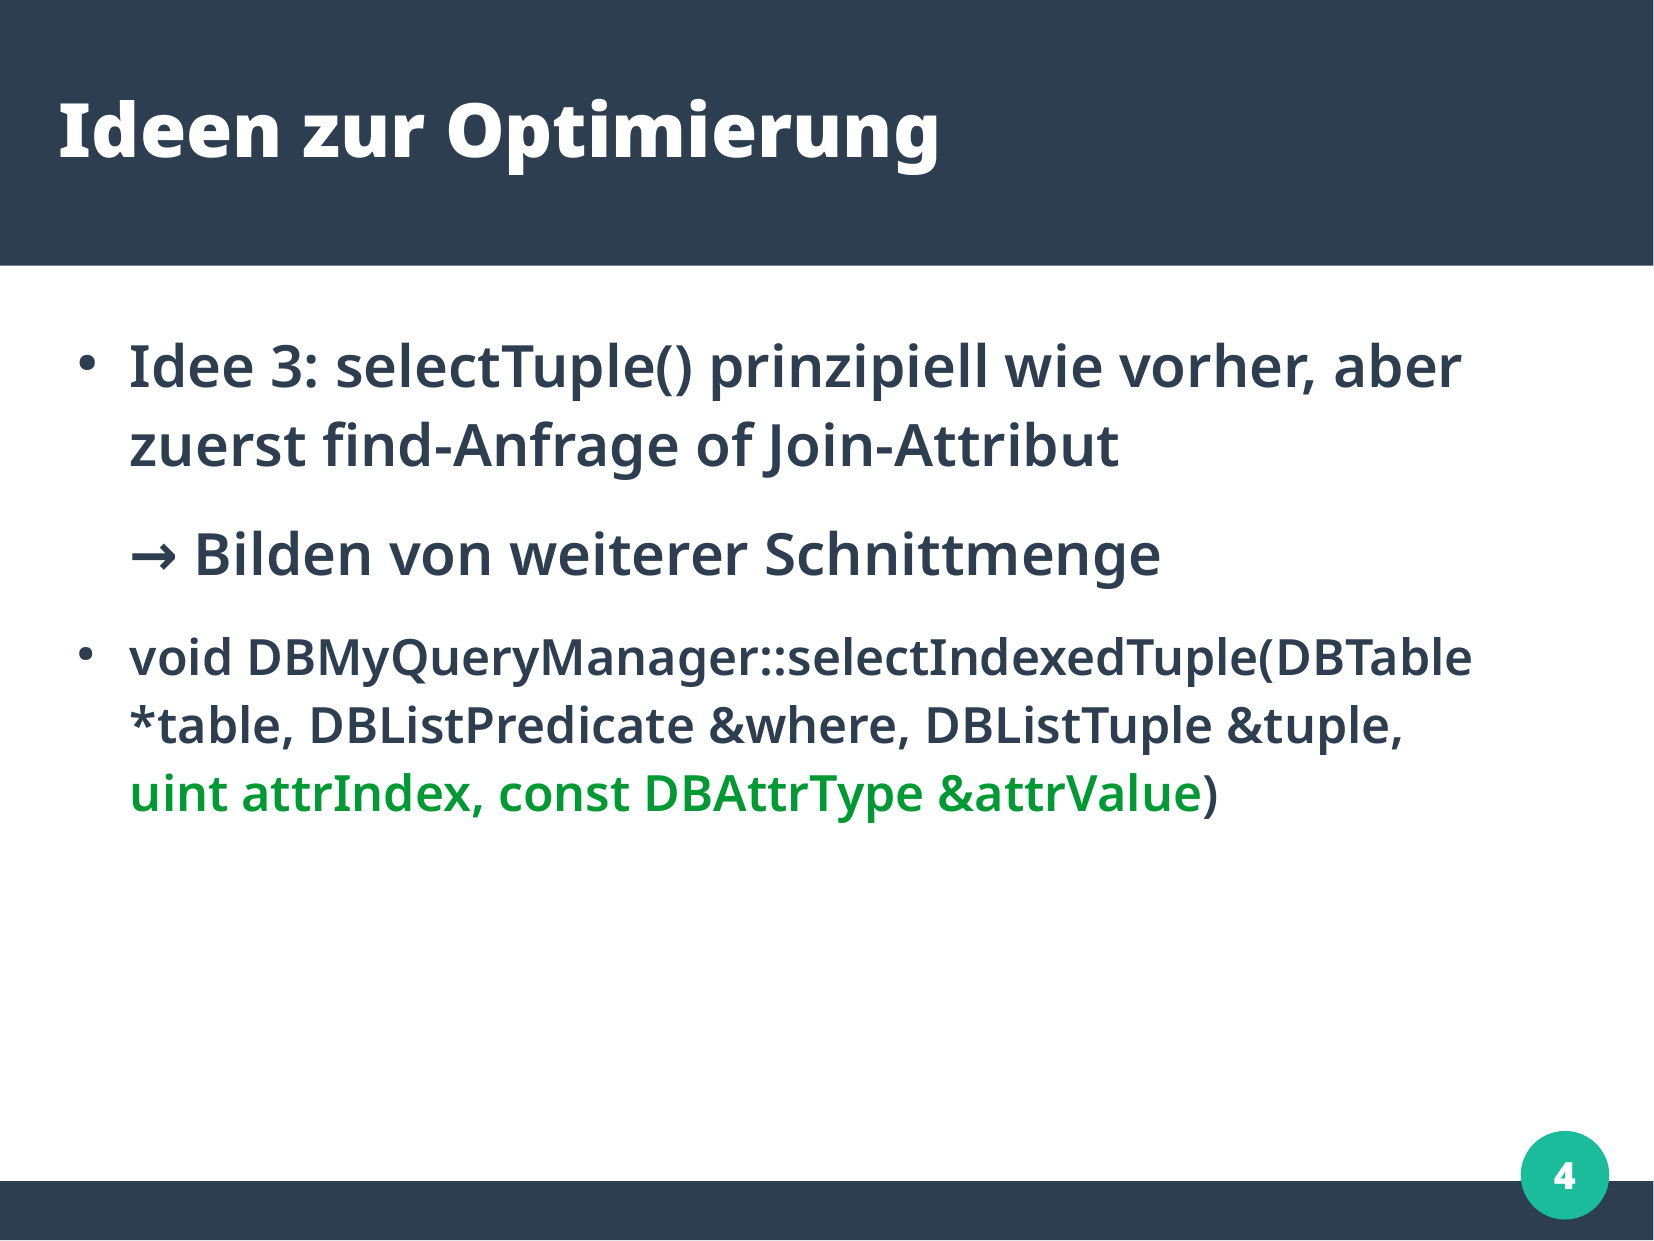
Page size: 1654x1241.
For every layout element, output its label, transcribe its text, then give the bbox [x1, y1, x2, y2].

title Ideen zur Optimierung [59, 49, 1595, 207]
list Idee 3: selectTuple() prinzipiell wie vorher, aber zuerst find-Anfrage of Join-Attribut → Bilden von weiterer Schnittmenge void DBMyQueryManager::selectIndexedTuple(DBTable *table, DBListPredicate &where, DBListTuple &tuple, uint attrIndex, const DBAttrType &attrValue) [59, 324, 1595, 1152]
